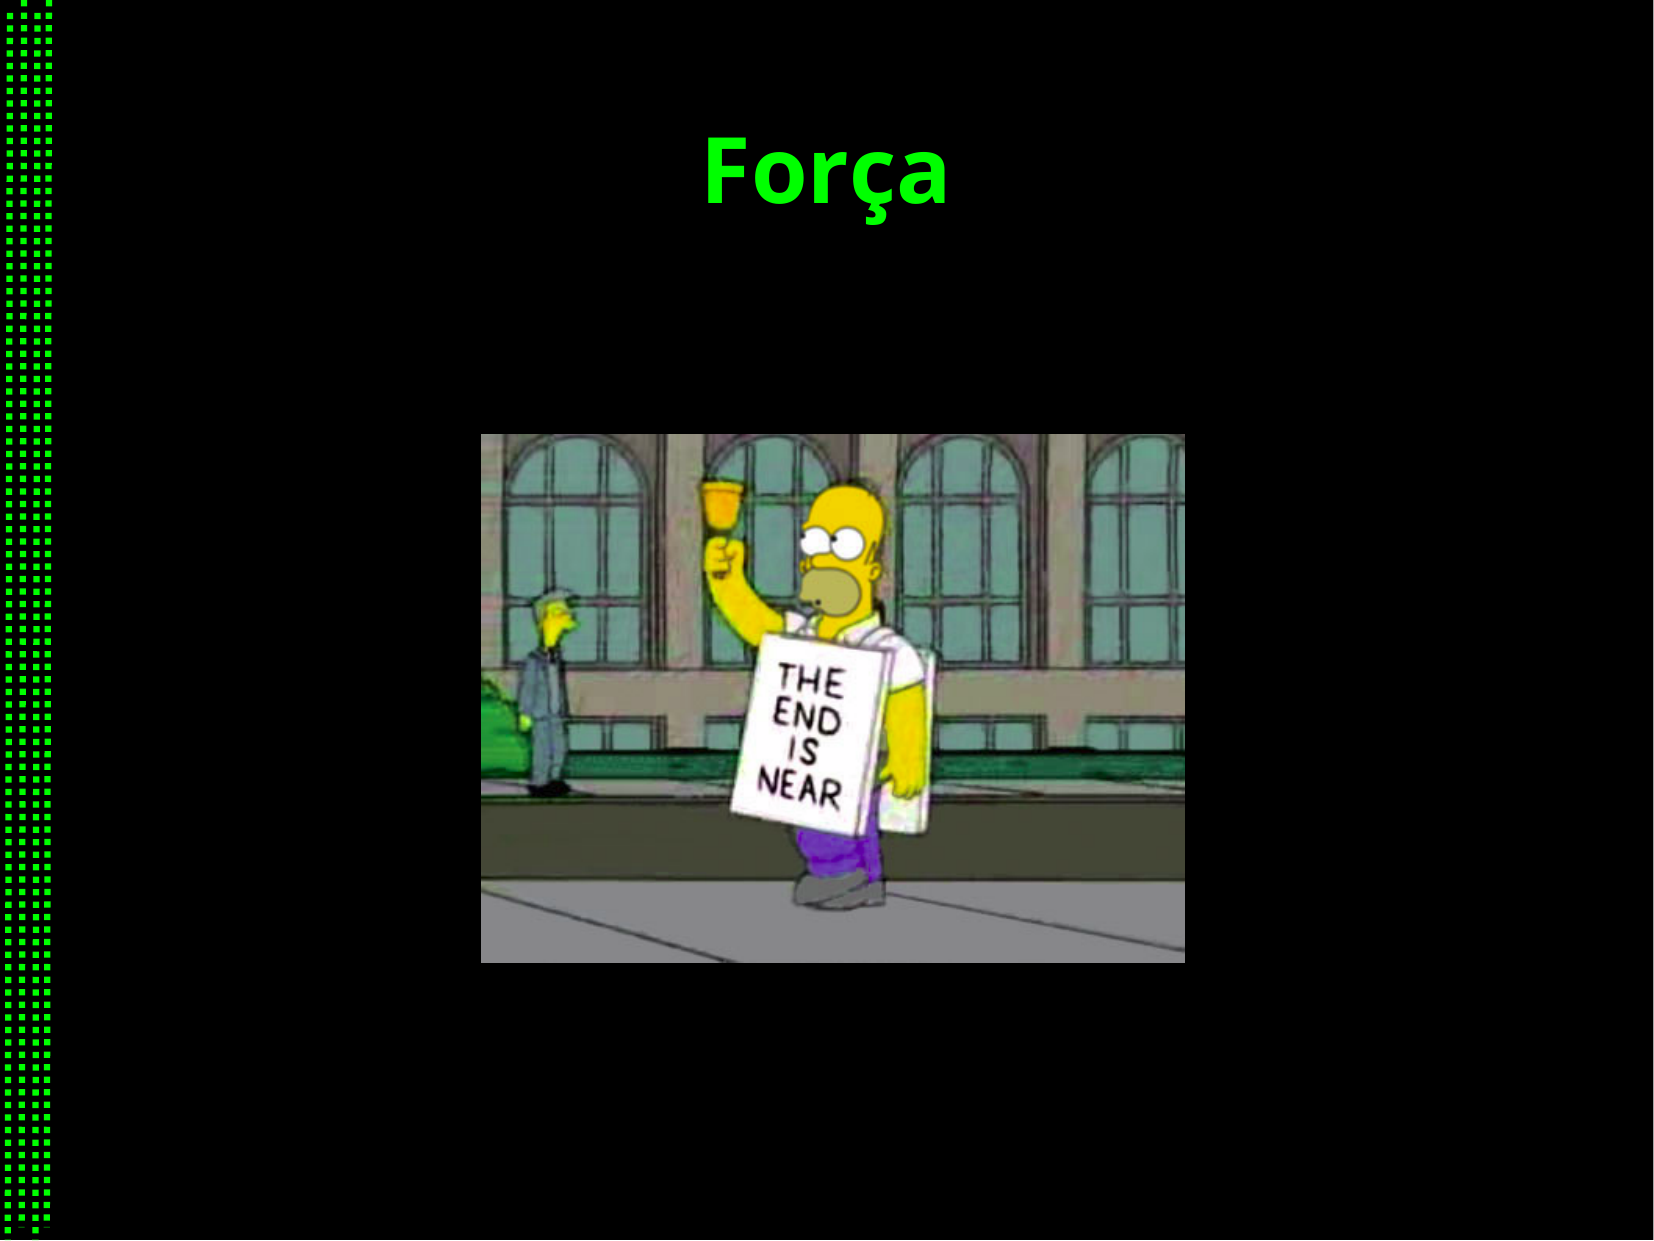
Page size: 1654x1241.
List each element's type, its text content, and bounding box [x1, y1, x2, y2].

title Força [82, 49, 1571, 257]
picture [481, 434, 1185, 963]
